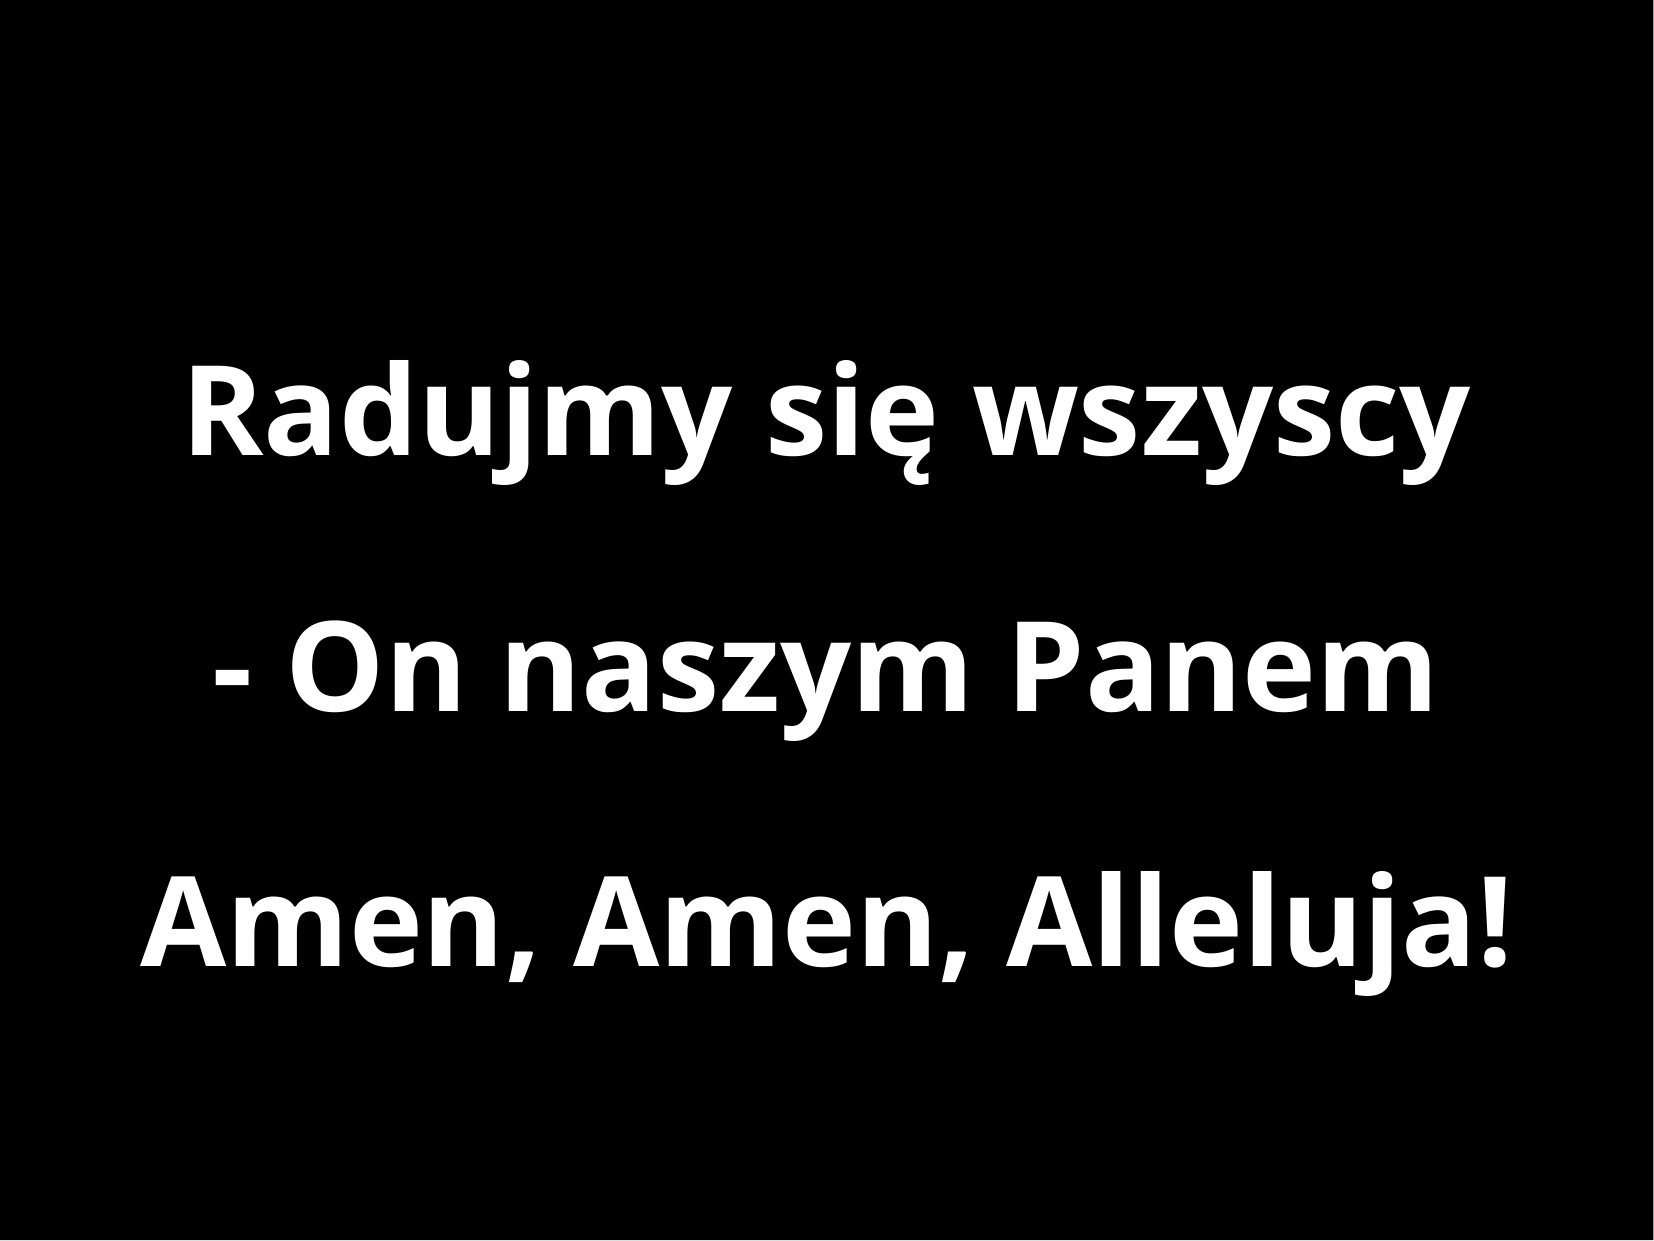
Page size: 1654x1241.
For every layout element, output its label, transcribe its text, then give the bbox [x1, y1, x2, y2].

title Radujmy się wszyscy - On naszym Panem Amen, Amen, Alleluja! [0, 0, 1654, 1241]
